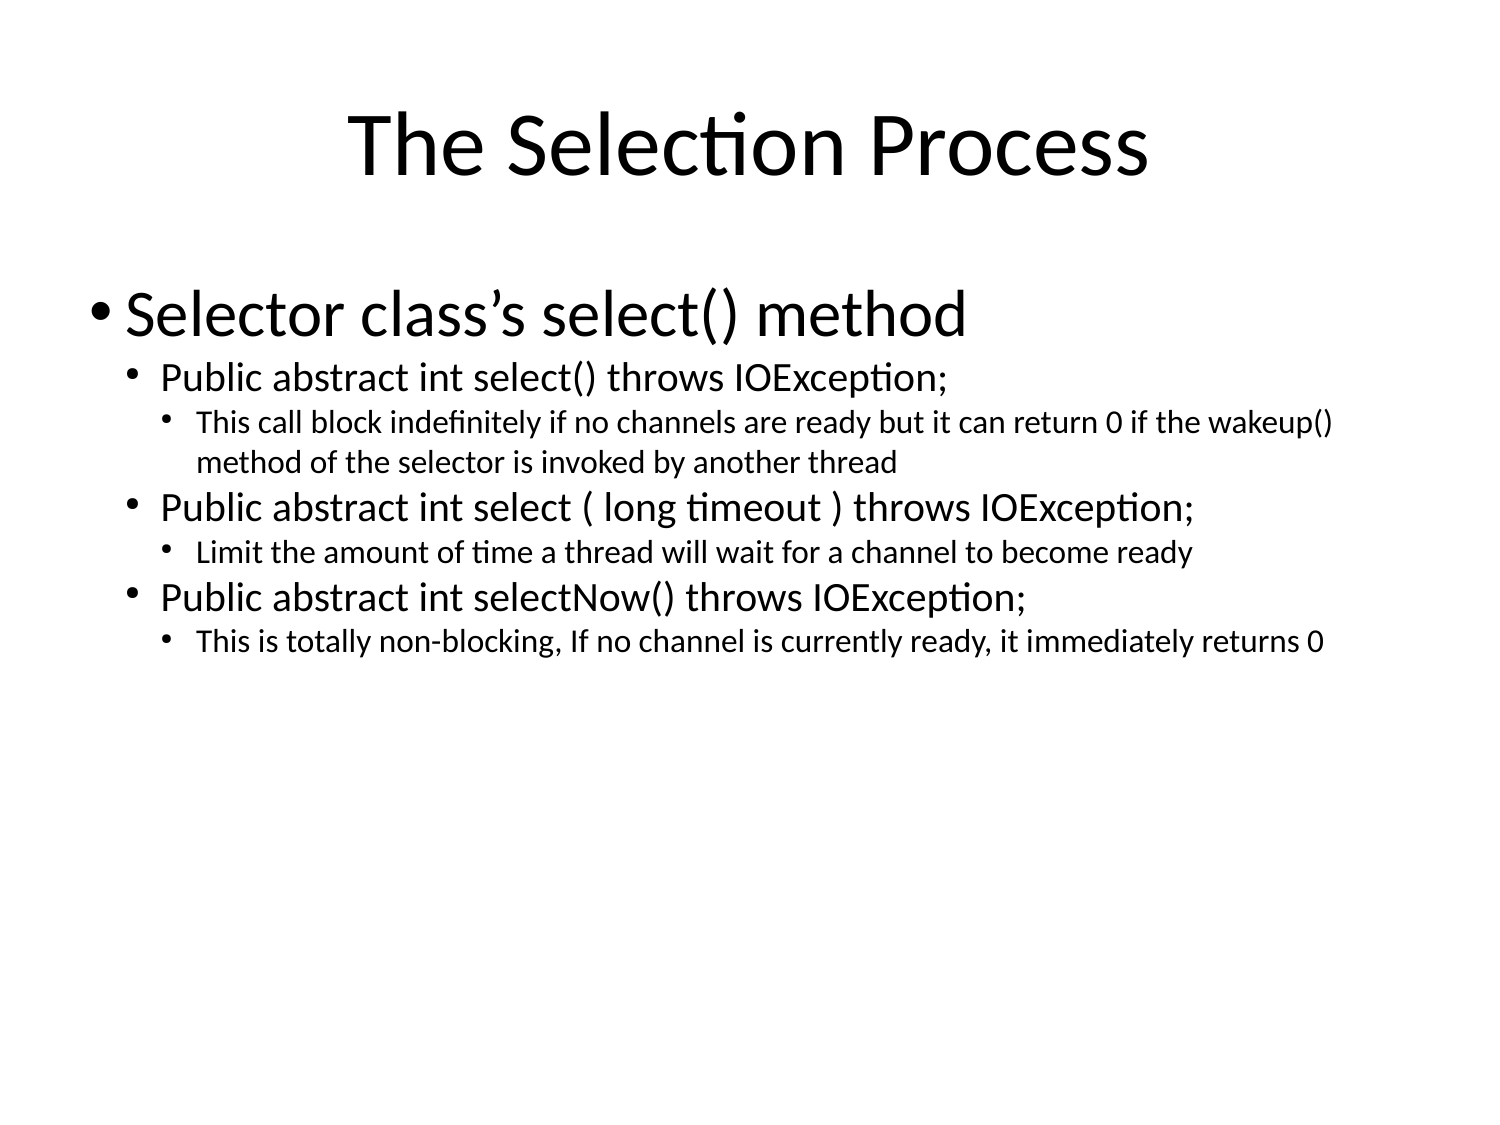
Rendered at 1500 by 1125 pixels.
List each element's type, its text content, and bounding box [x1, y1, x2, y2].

text_box The Selection Process [75, 45, 1425, 233]
text_box Selector class’s select() method Public abstract int select() throws IOException; This call block indefinitely if no channels are ready but it can return 0 if the wakeup() method of the selector is invoked by another thread Public abstract int select ( long timeout ) throws IOException; Limit the amount of time a thread will wait for a channel to become ready Public abstract int selectNow() throws IOException; This is totally non-blocking, If no channel is currently ready, it immediately returns 0 [75, 262, 1425, 1005]
